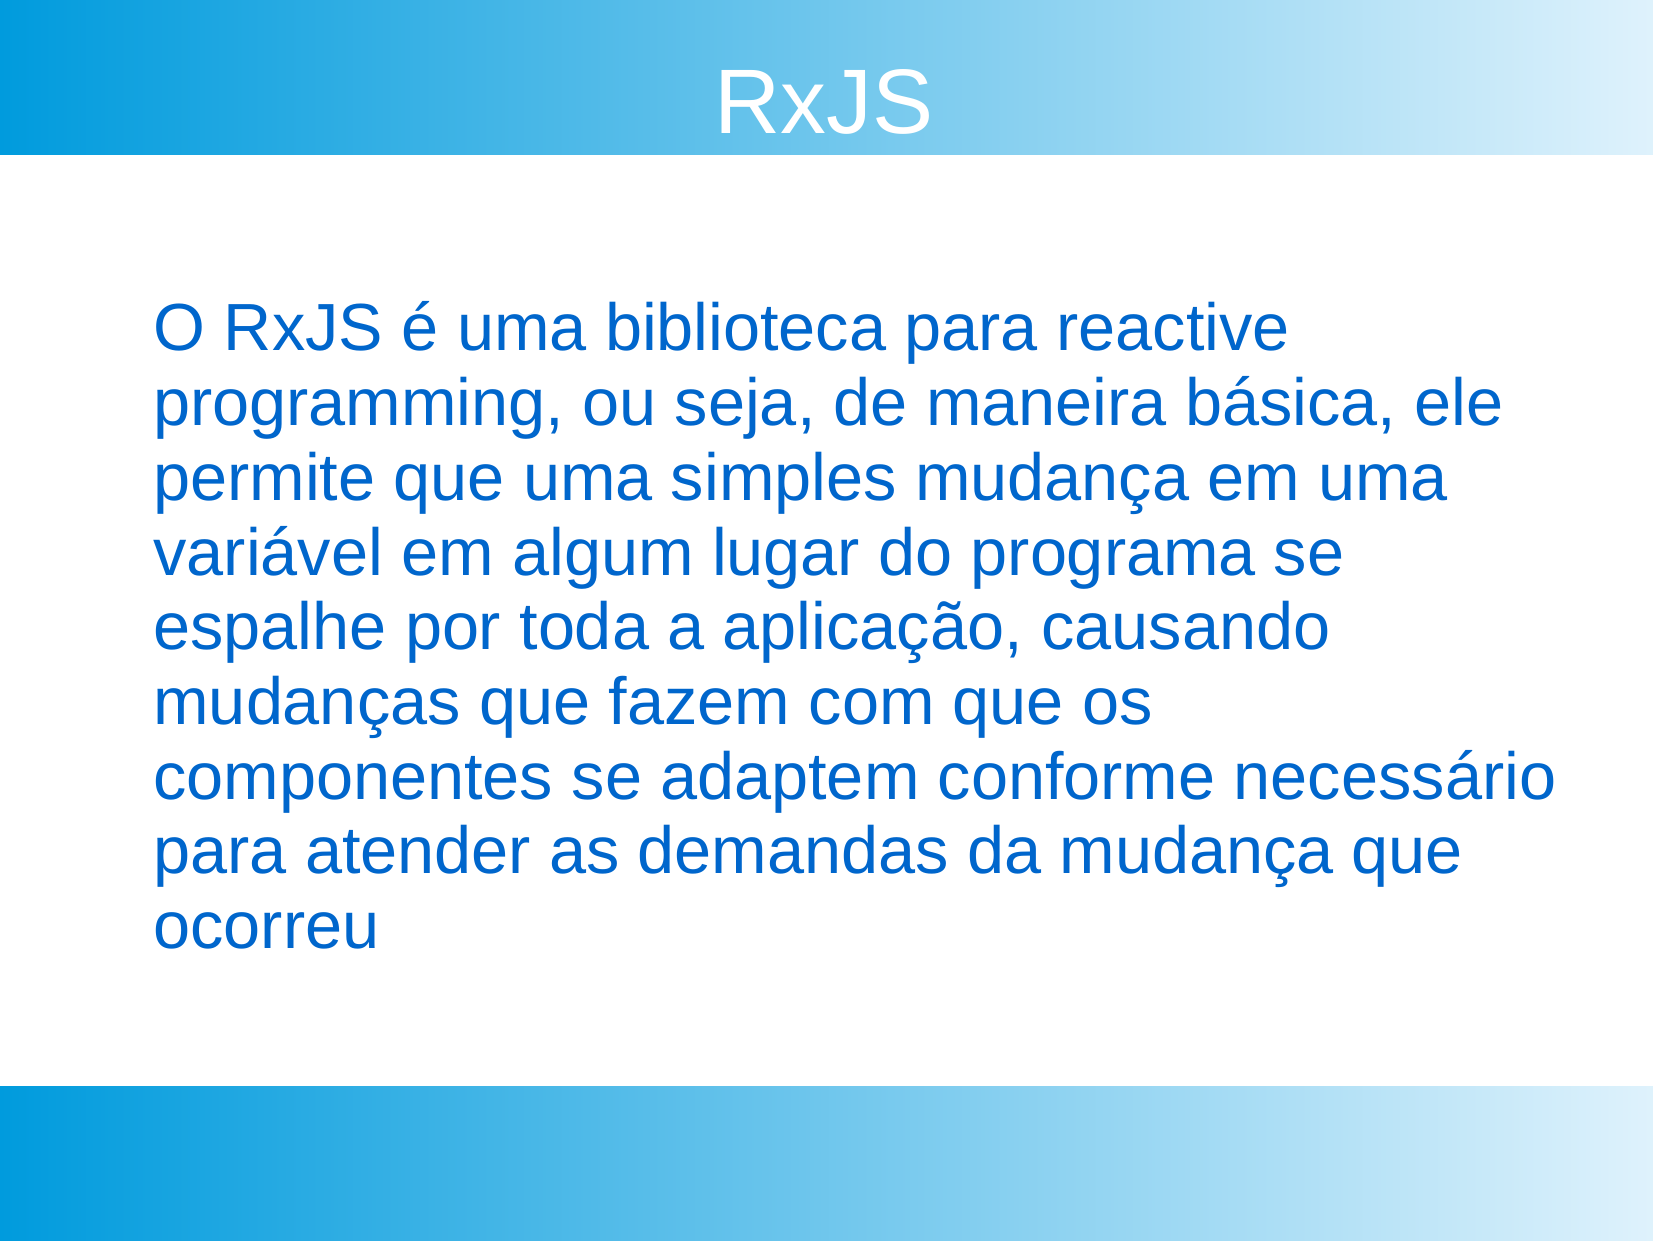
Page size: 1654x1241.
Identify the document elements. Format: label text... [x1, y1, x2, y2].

title RxJS [82, 49, 1571, 155]
list O RxJS é uma biblioteca para reactive programming, ou seja, de maneira básica, ele permite que uma simples mudança em uma variável em algum lugar do programa se espalhe por toda a aplicação, causando mudanças que fazem com que os componentes se adaptem conforme necessário para atender as demandas da mudança que ocorreu [82, 290, 1571, 1010]
